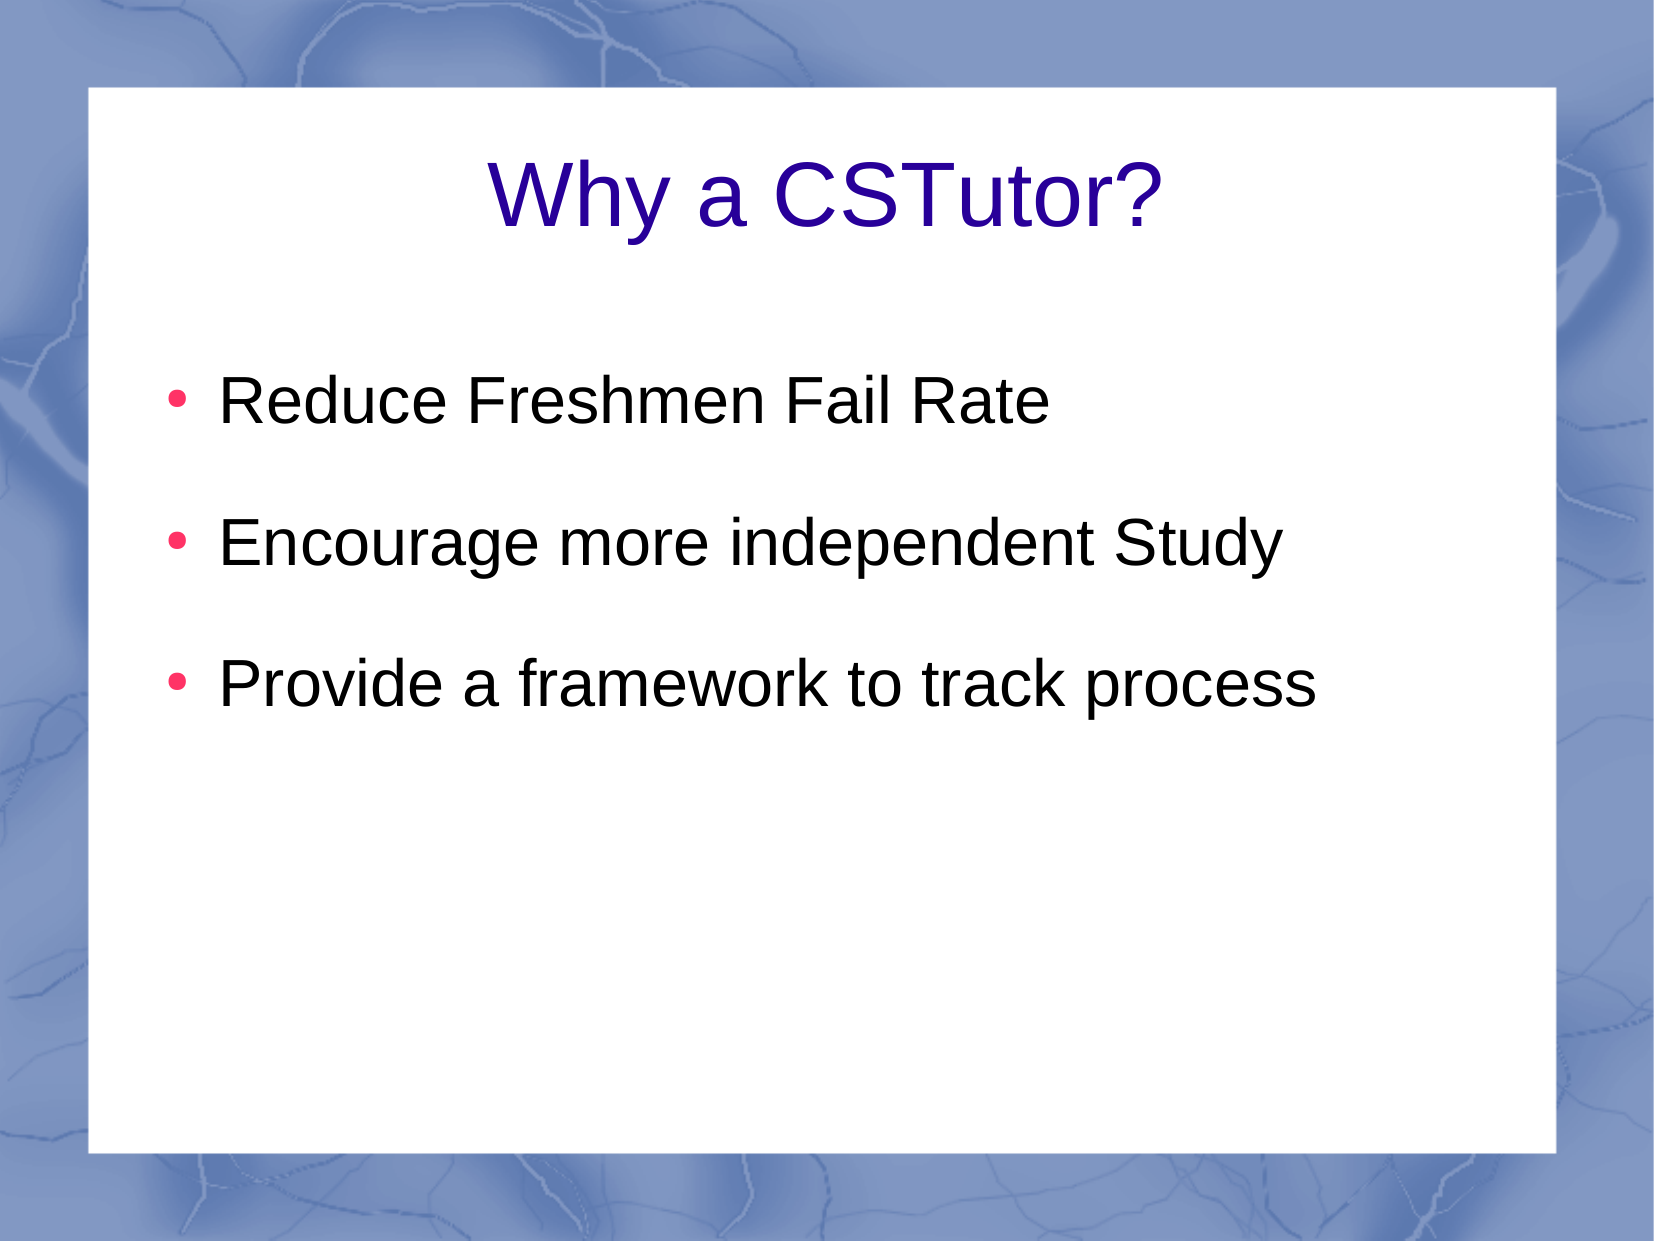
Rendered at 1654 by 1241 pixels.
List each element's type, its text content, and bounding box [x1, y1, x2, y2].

list Reduce Freshmen Fail Rate Encourage more independent Study Provide a framework to track process [147, 325, 1506, 1130]
title Why a CSTutor? [118, 90, 1536, 298]
picture [0, 0, 1654, 1241]
